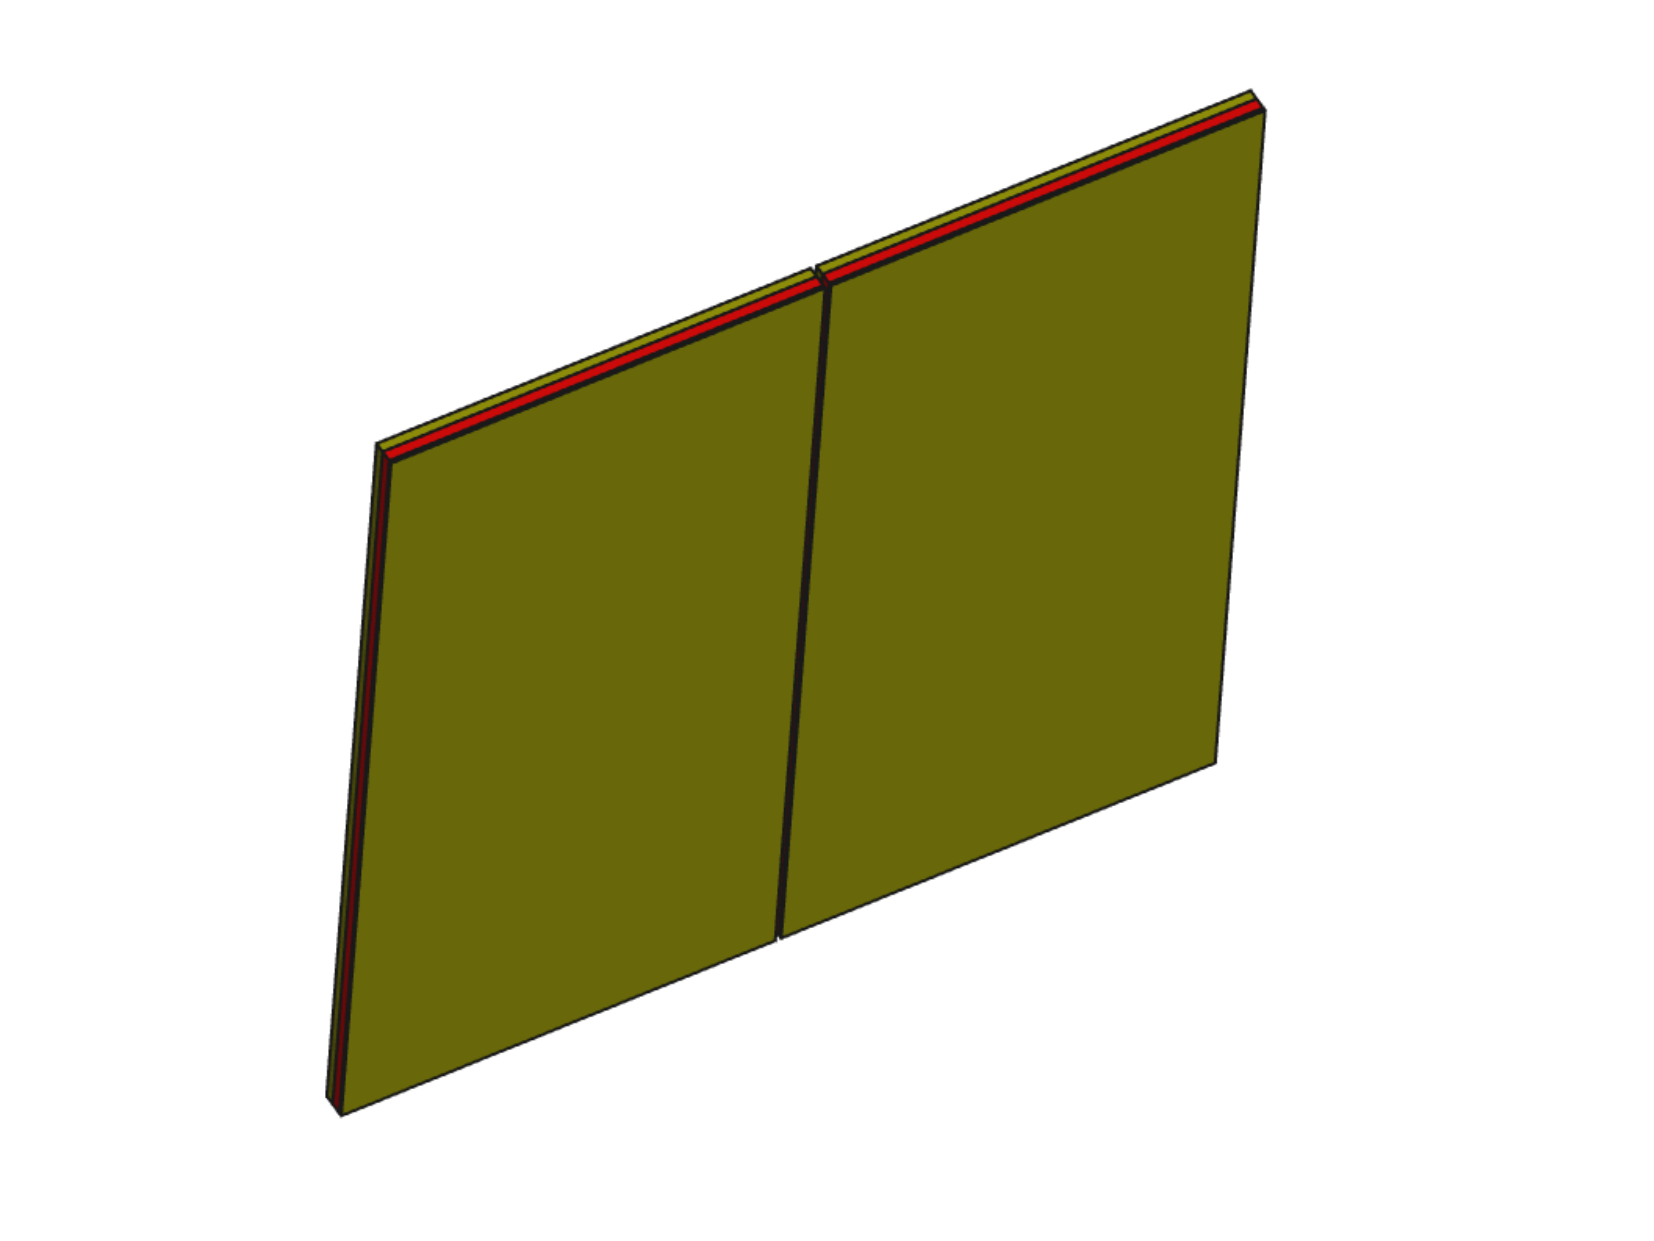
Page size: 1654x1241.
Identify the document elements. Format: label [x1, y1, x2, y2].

picture [66, 26, 1441, 1201]
